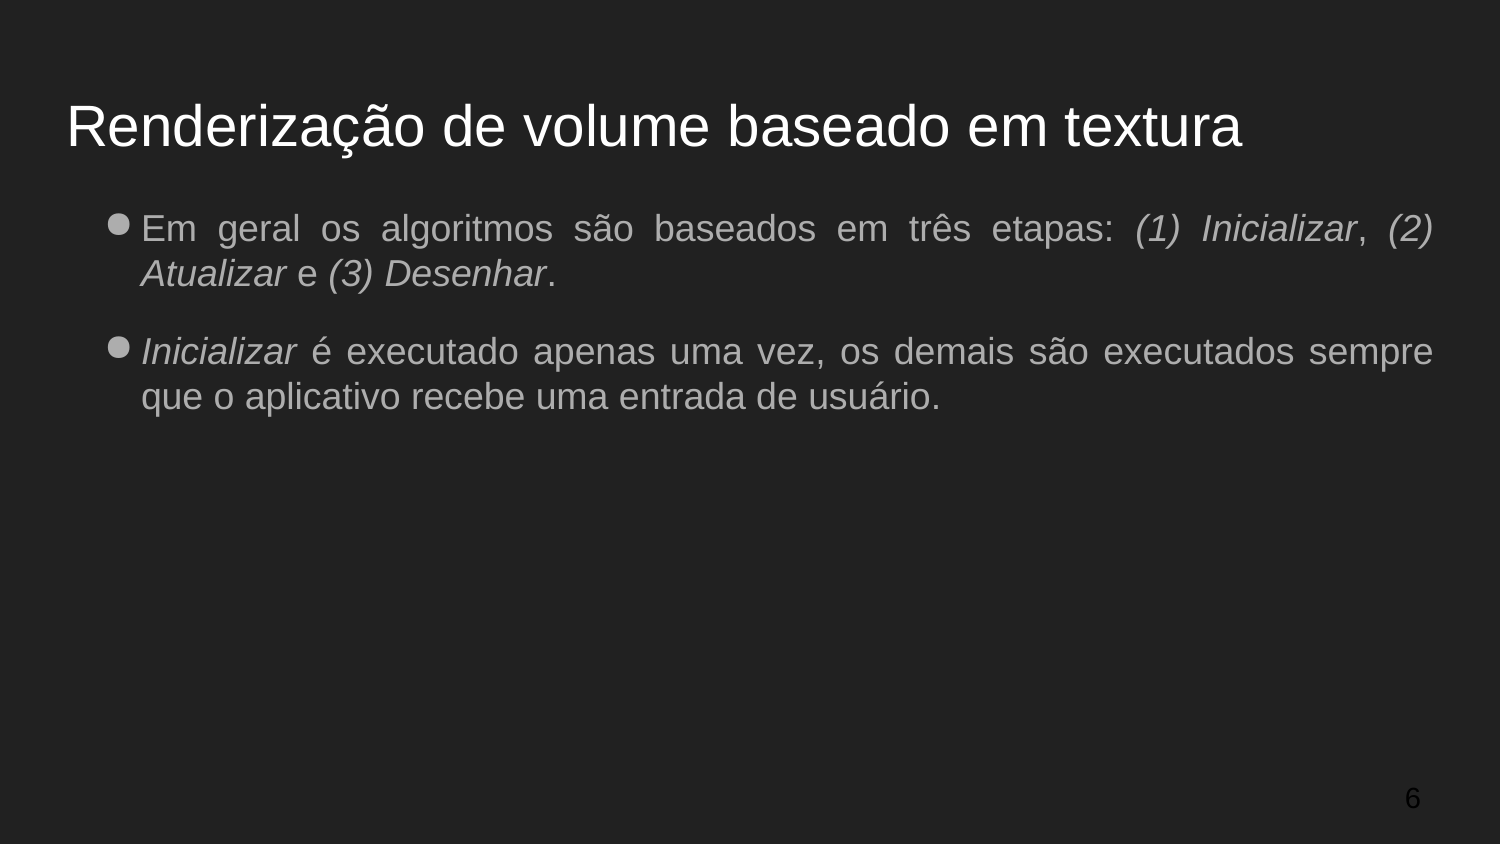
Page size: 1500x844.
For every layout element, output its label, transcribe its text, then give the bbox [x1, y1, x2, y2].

slide_number <number> [1389, 764, 1480, 830]
title Renderização de volume baseado em textura [51, 72, 1449, 167]
list Em geral os algoritmos são baseados em três etapas: (1) Inicializar, (2) Atualizar e (3) Desenhar. Inicializar é executado apenas uma vez, os demais são executados sempre que o aplicativo recebe uma entrada de usuário. [51, 189, 1449, 750]
